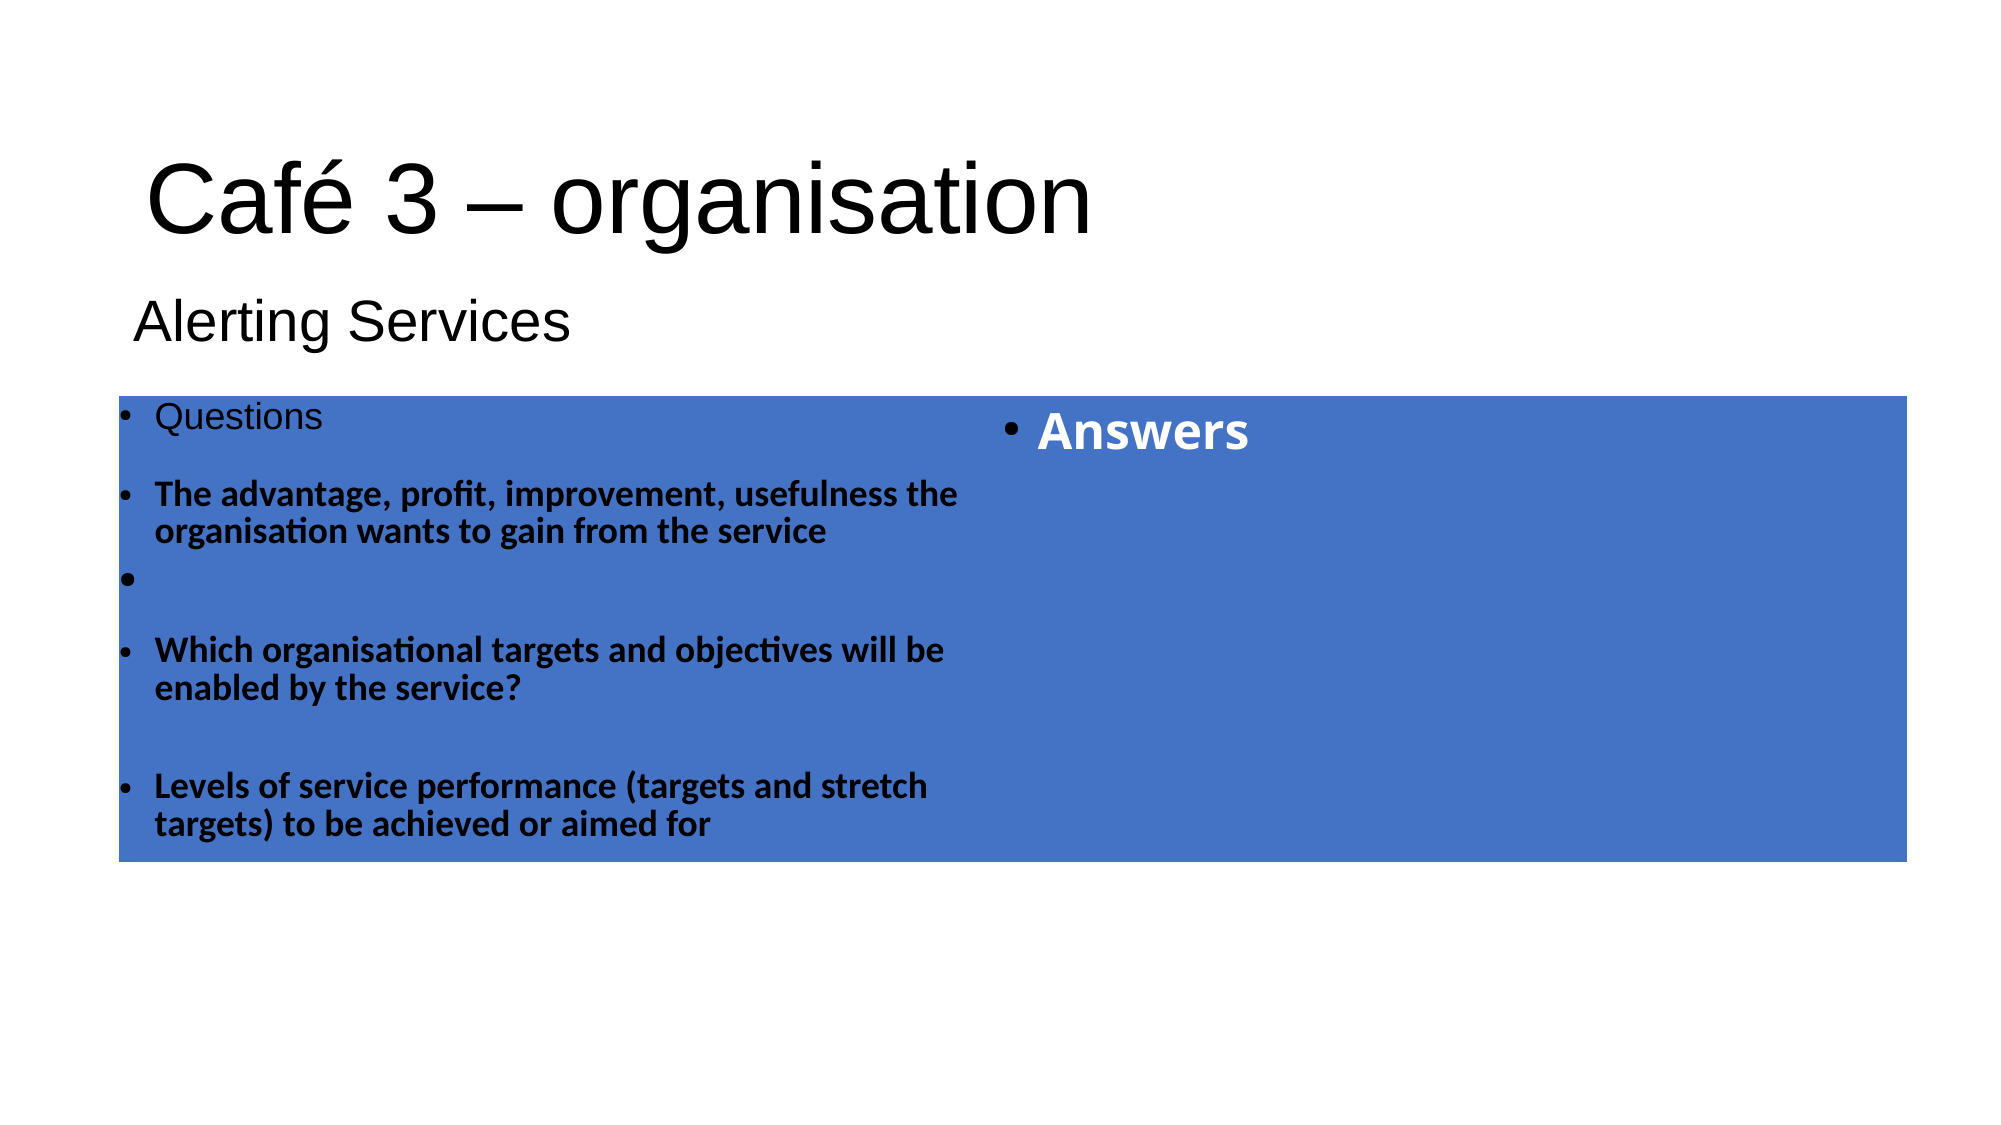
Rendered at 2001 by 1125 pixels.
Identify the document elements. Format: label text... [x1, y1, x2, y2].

table_cell Which organisational targets and objectives will be enabled by the service? [119, 635, 1002, 771]
table_cell [1002, 771, 1907, 862]
table_cell The advantage, profit, improvement, usefulness the organisation wants to gain from the service [119, 478, 1002, 635]
table_cell Levels of service performance (targets and stretch targets) to be achieved or aimed for [119, 771, 1002, 862]
table_cell [1002, 635, 1907, 771]
subtitle Alerting Services [119, 283, 1780, 375]
title Café 3 – organisation [119, 66, 1750, 263]
table_header Answers [1002, 396, 1907, 478]
table_cell [1002, 478, 1907, 635]
table_header Questions [119, 396, 1002, 478]
